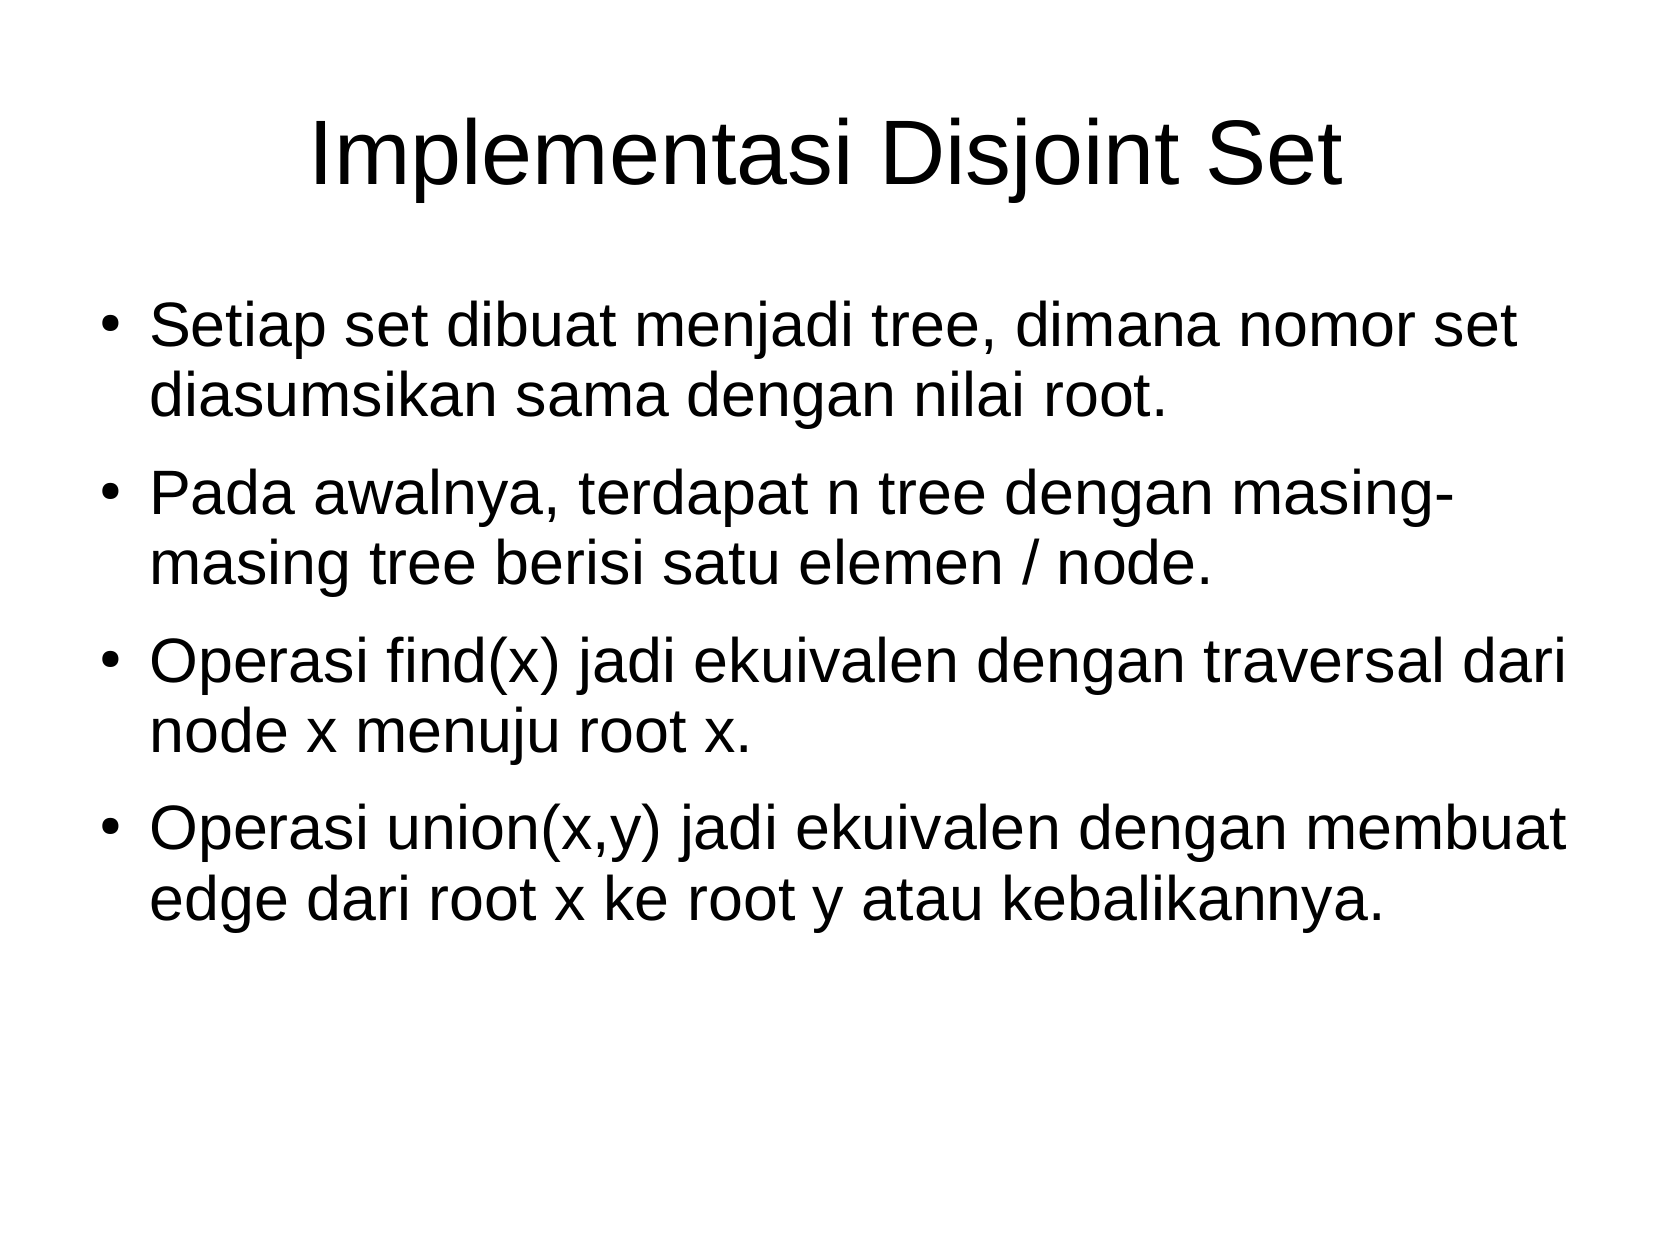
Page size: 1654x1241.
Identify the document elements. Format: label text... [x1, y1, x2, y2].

title Implementasi Disjoint Set [82, 49, 1571, 257]
list Setiap set dibuat menjadi tree, dimana nomor set diasumsikan sama dengan nilai root. Pada awalnya, terdapat n tree dengan masing-masing tree berisi satu elemen / node. Operasi find(x) jadi ekuivalen dengan traversal dari node x menuju root x. Operasi union(x,y) jadi ekuivalen dengan membuat edge dari root x ke root y atau kebalikannya. [82, 290, 1571, 1010]
